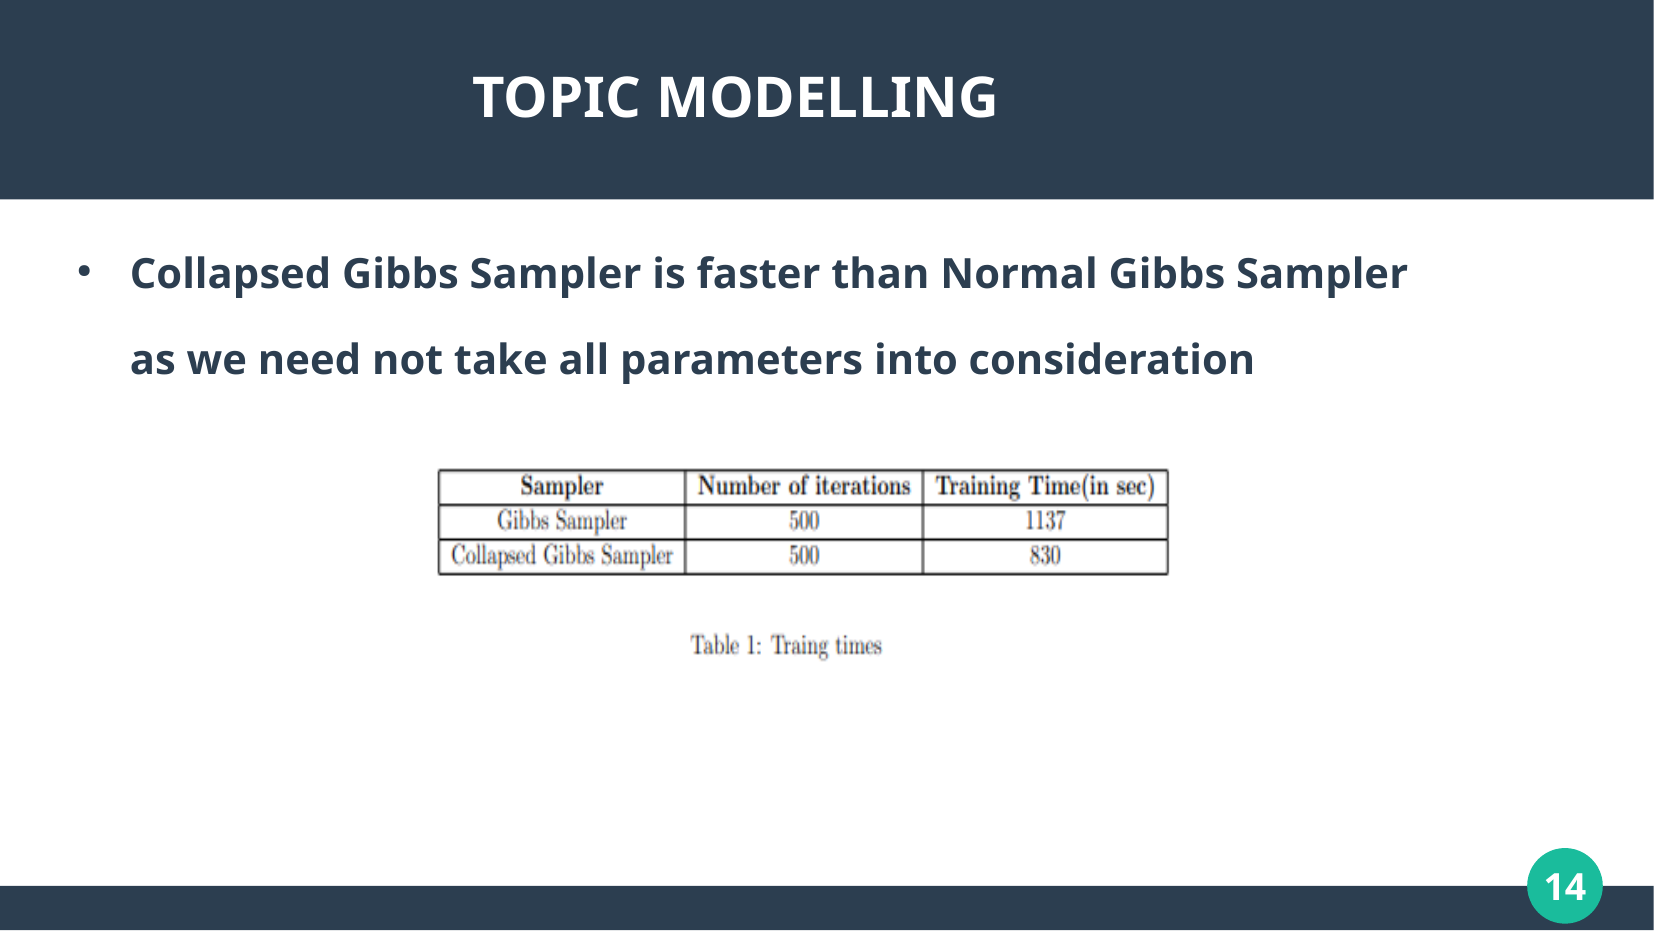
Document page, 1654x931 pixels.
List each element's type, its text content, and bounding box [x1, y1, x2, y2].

list Collapsed Gibbs Sampler is faster than Normal Gibbs Sampler as we need not take all parameters into consideration [59, 243, 1595, 864]
picture [413, 442, 1211, 680]
title TOPIC MODELLING [59, 37, 1595, 155]
